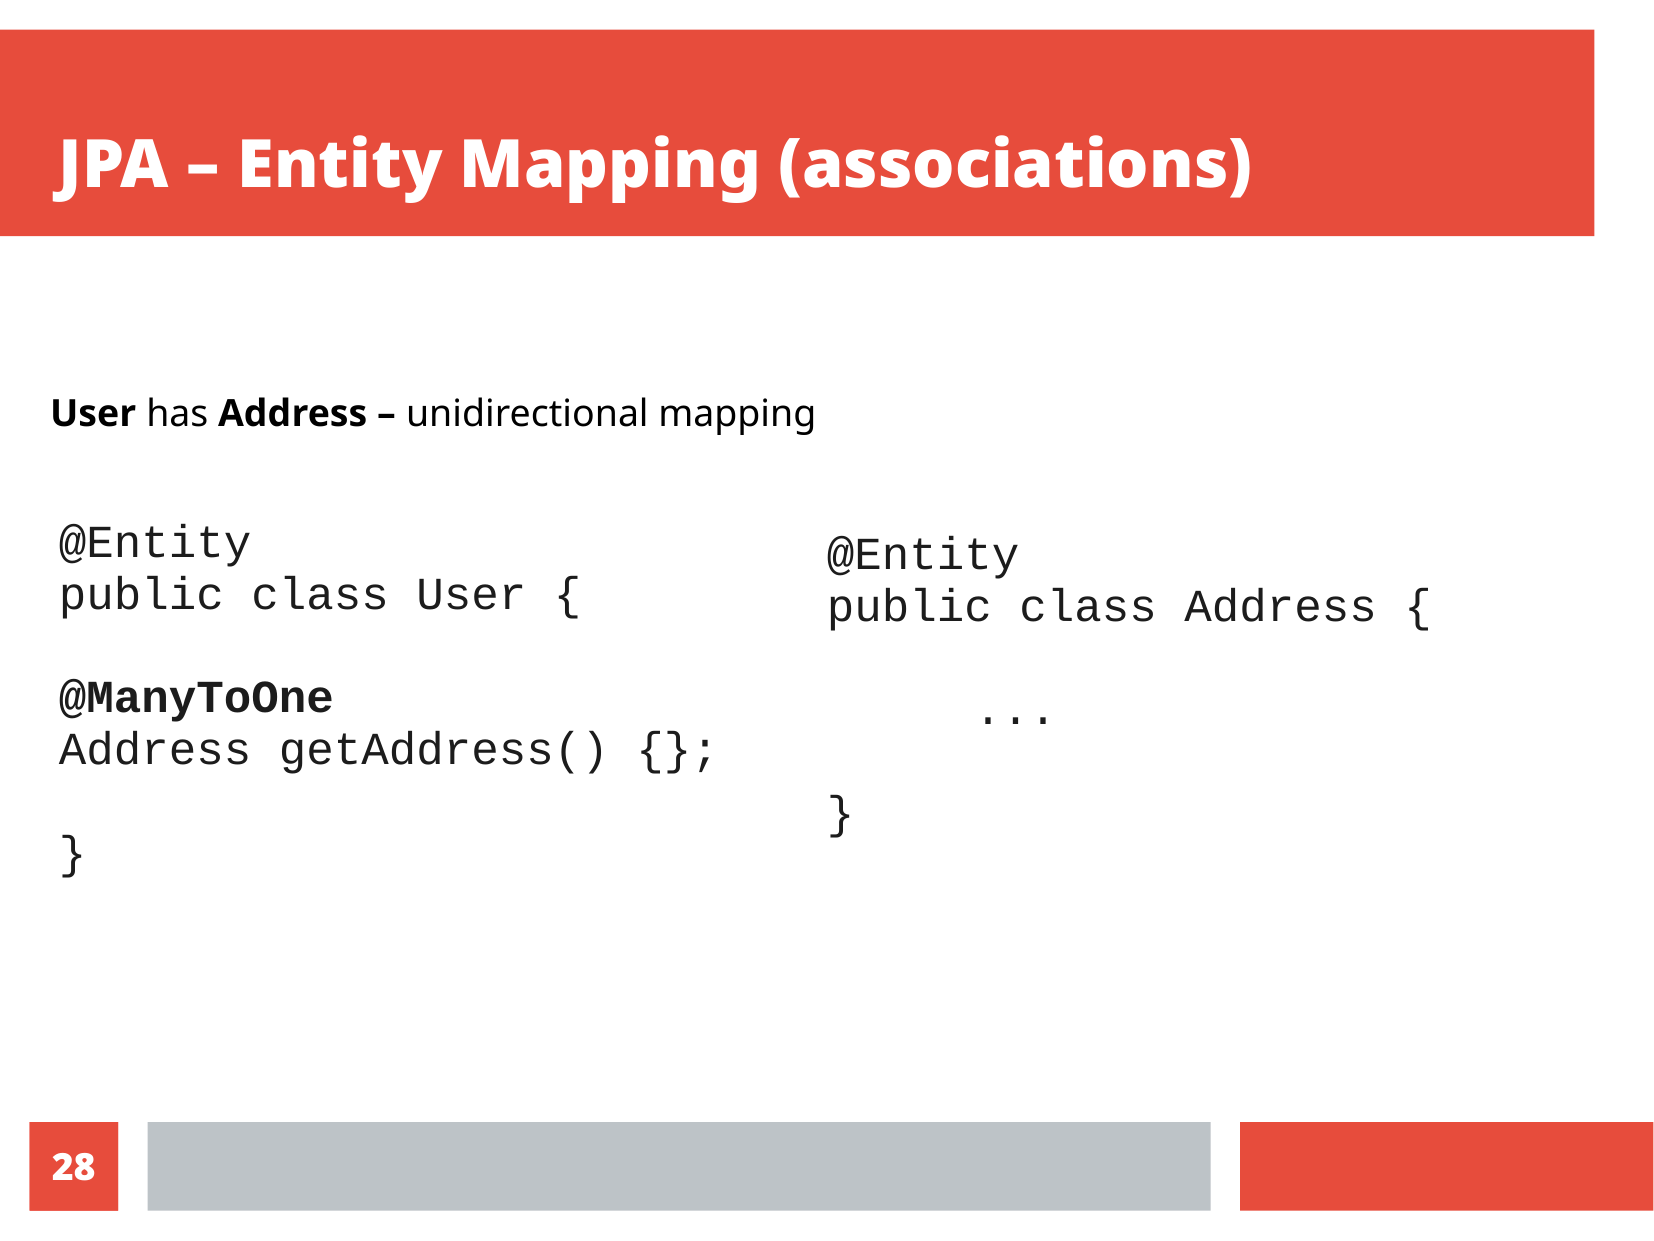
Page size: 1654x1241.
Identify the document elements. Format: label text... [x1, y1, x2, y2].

text_box @Entity public class Address { ... } [826, 531, 1583, 981]
text_box User has Address – unidirectional mapping [35, 378, 1595, 438]
subtitle @Entity public class User { @ManyToOne Address getAddress() {}; } [59, 519, 815, 1016]
title JPA – Entity Mapping (associations) [59, 59, 1595, 207]
